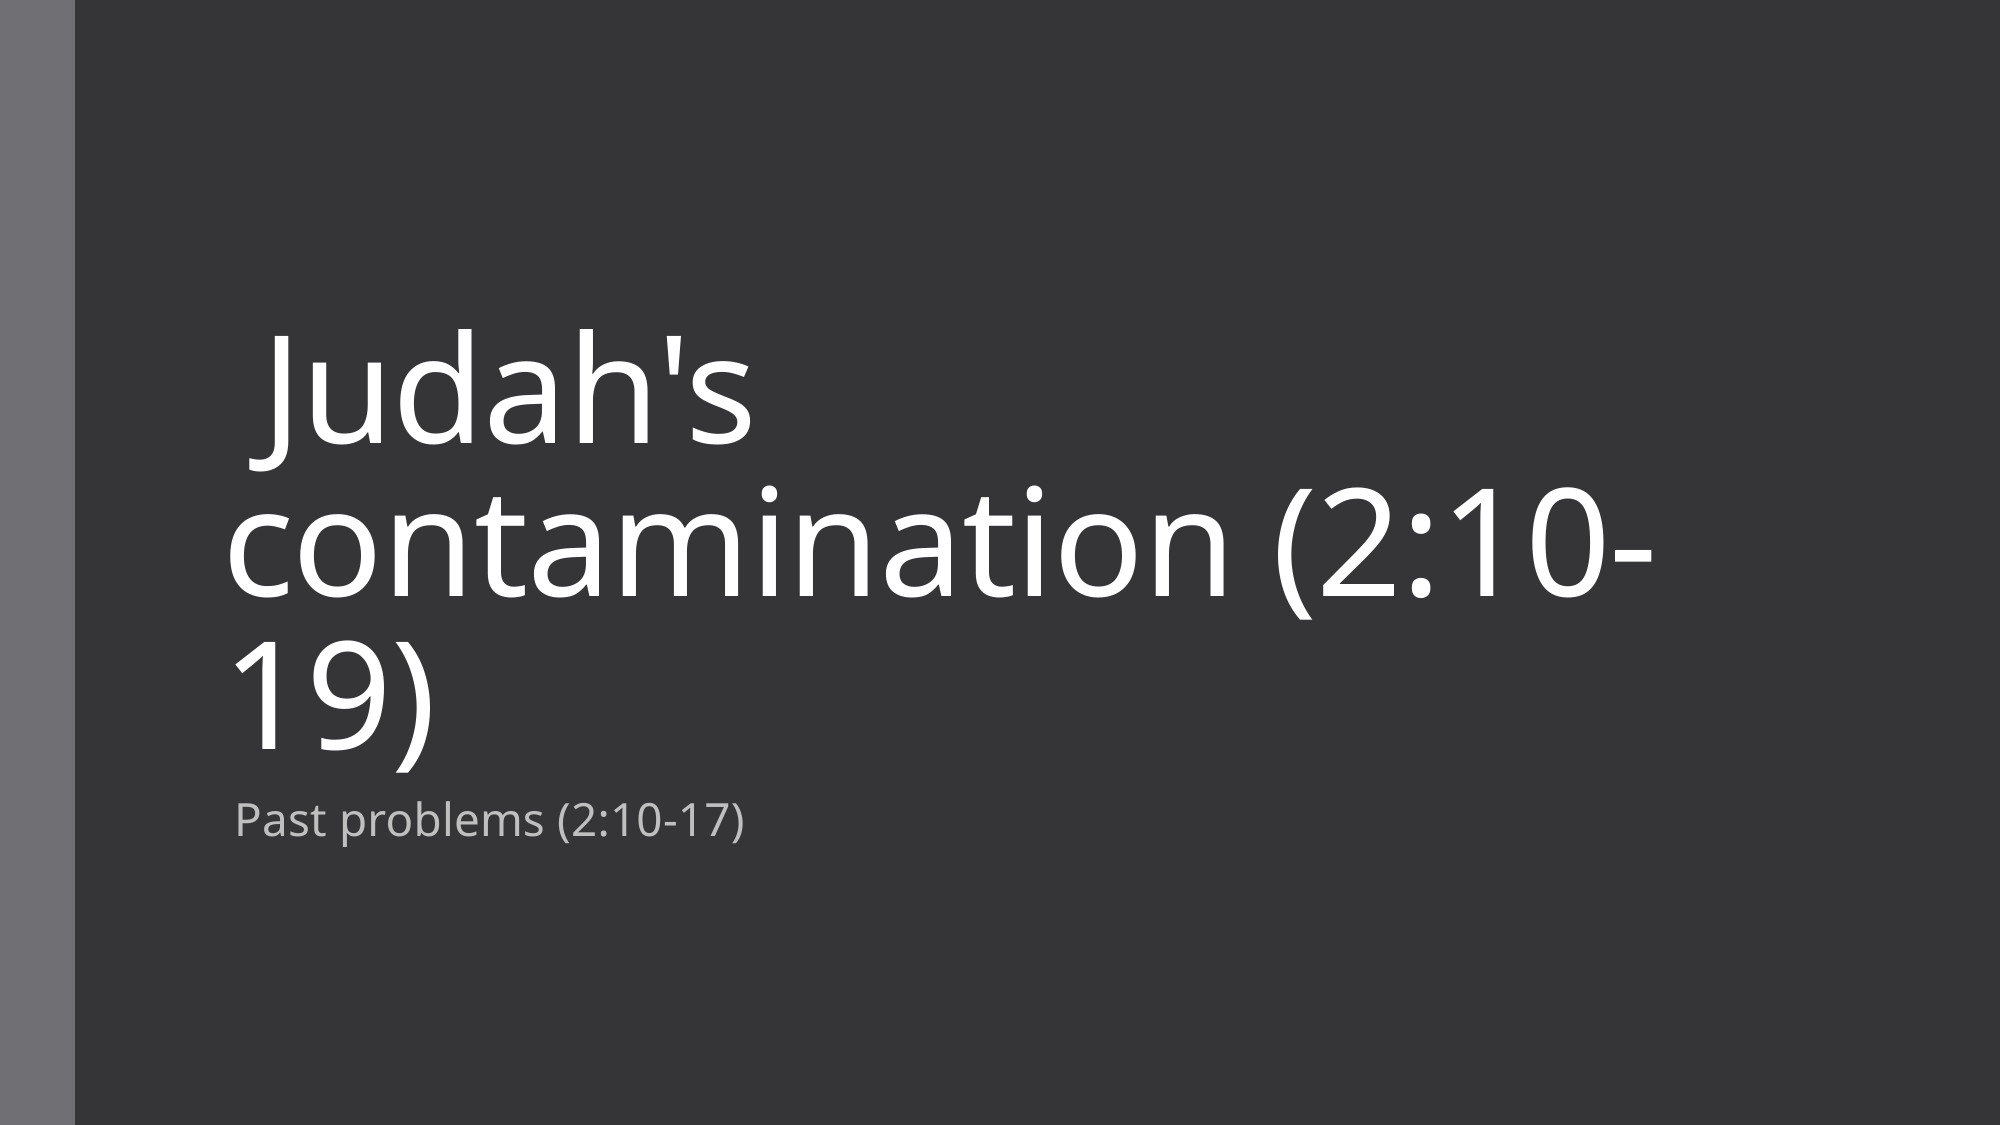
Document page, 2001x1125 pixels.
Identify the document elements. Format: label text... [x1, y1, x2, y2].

subtitle Past problems (2:10-17) [206, 787, 1752, 1066]
title Judah's contamination (2:10-19) [206, 124, 1752, 787]
